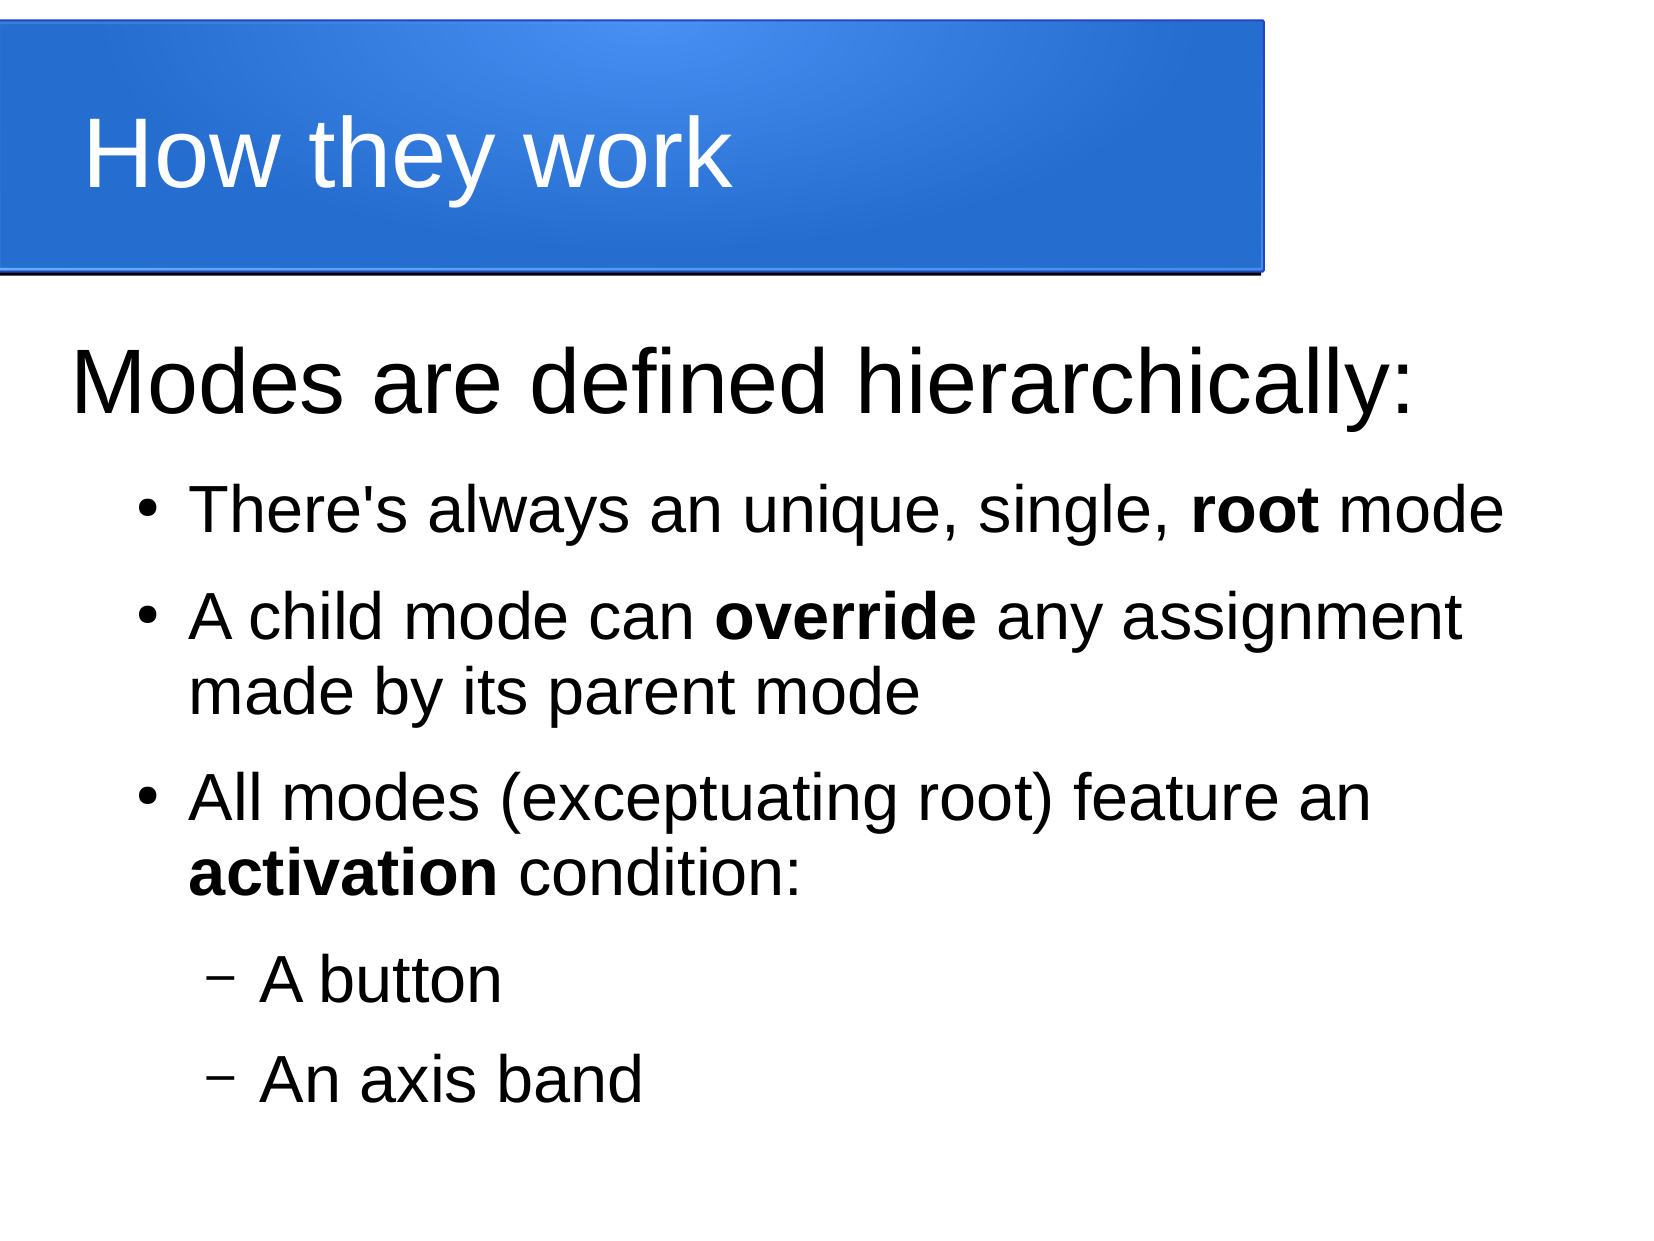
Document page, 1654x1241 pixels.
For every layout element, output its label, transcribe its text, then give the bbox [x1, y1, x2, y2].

title How they work [82, 49, 1250, 257]
list Modes are defined hierarchically: [0, 330, 1548, 449]
list There's always an unique, single, root mode A child mode can override any assignment made by its parent mode All modes (exceptuating root) feature an activation condition: A button An axis band [118, 472, 1538, 1146]
